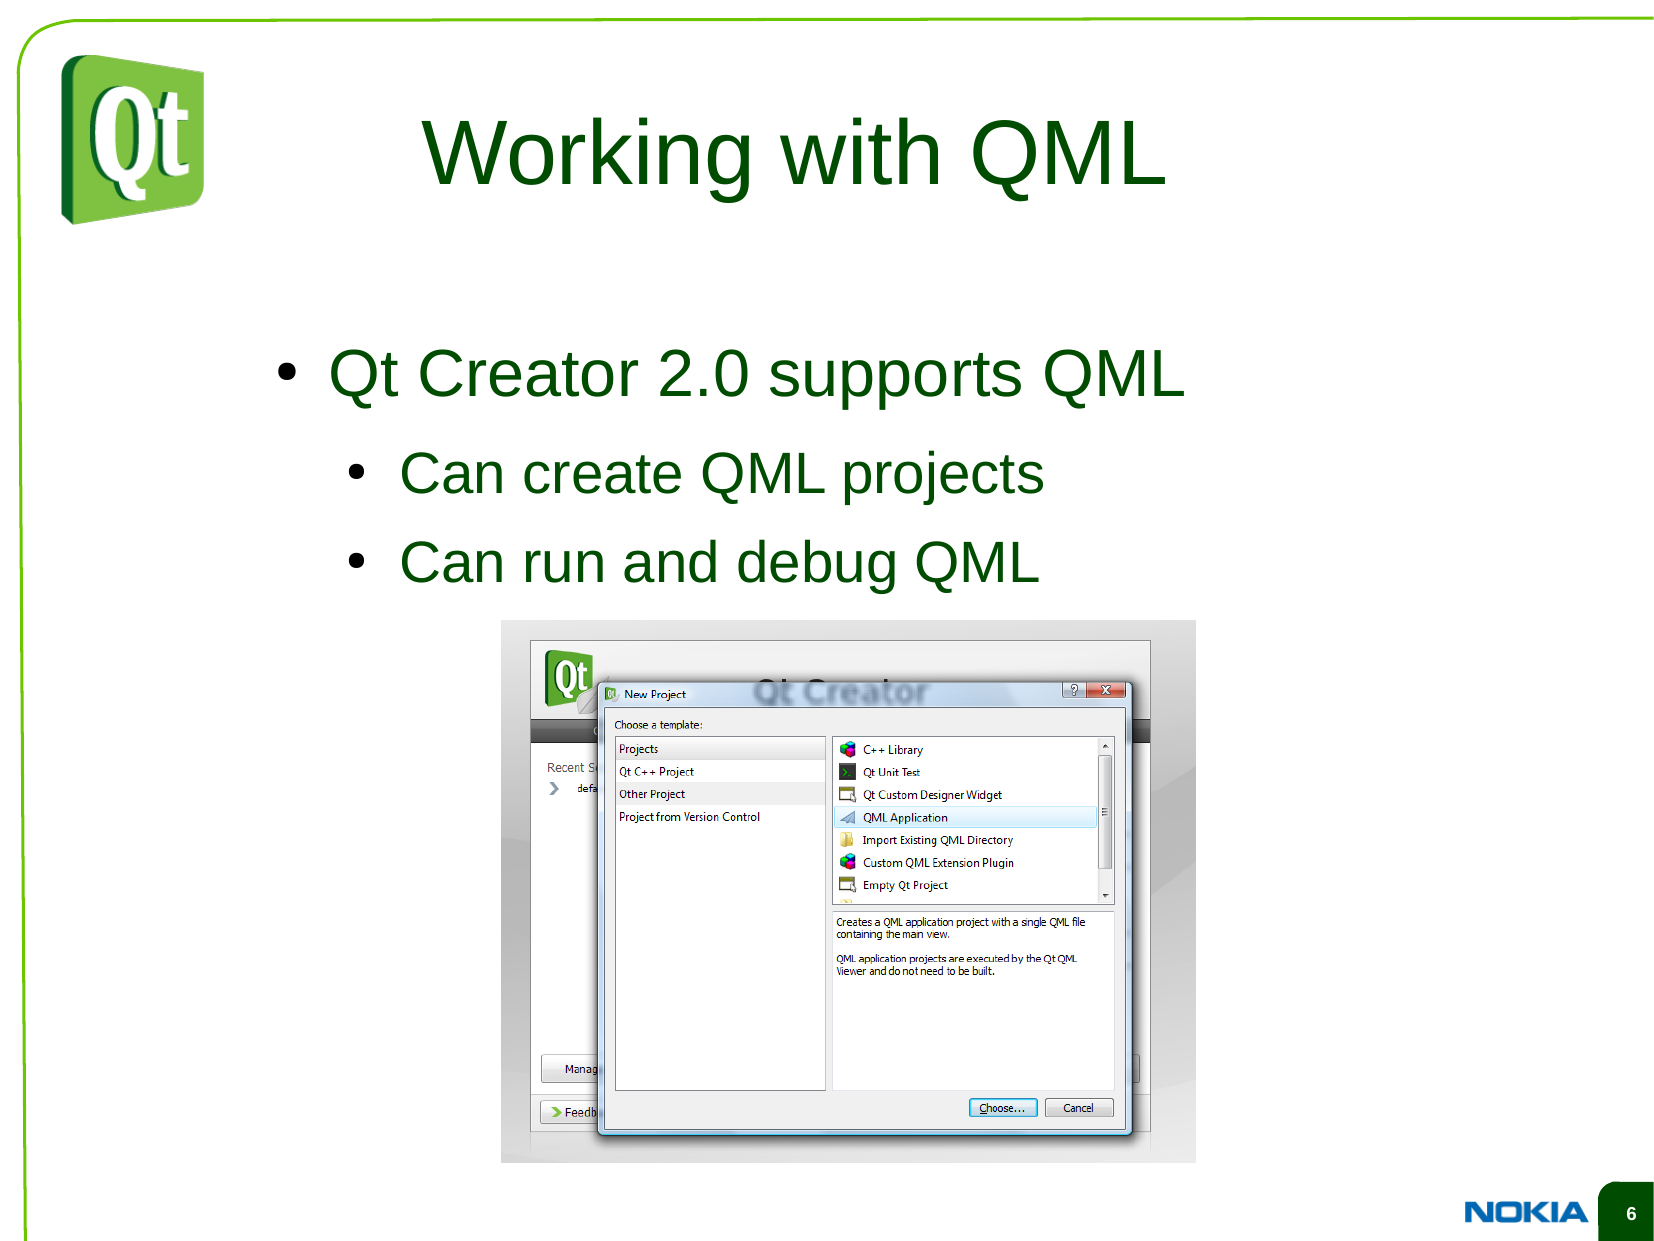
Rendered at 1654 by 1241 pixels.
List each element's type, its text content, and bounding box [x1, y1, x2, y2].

picture [501, 620, 1196, 1163]
title Working with QML [257, 56, 1333, 250]
list Qt Creator 2.0 supports QML Can create QML projects Can run and debug QML [257, 336, 1577, 1156]
picture [1465, 1201, 1589, 1223]
picture [61, 55, 204, 225]
